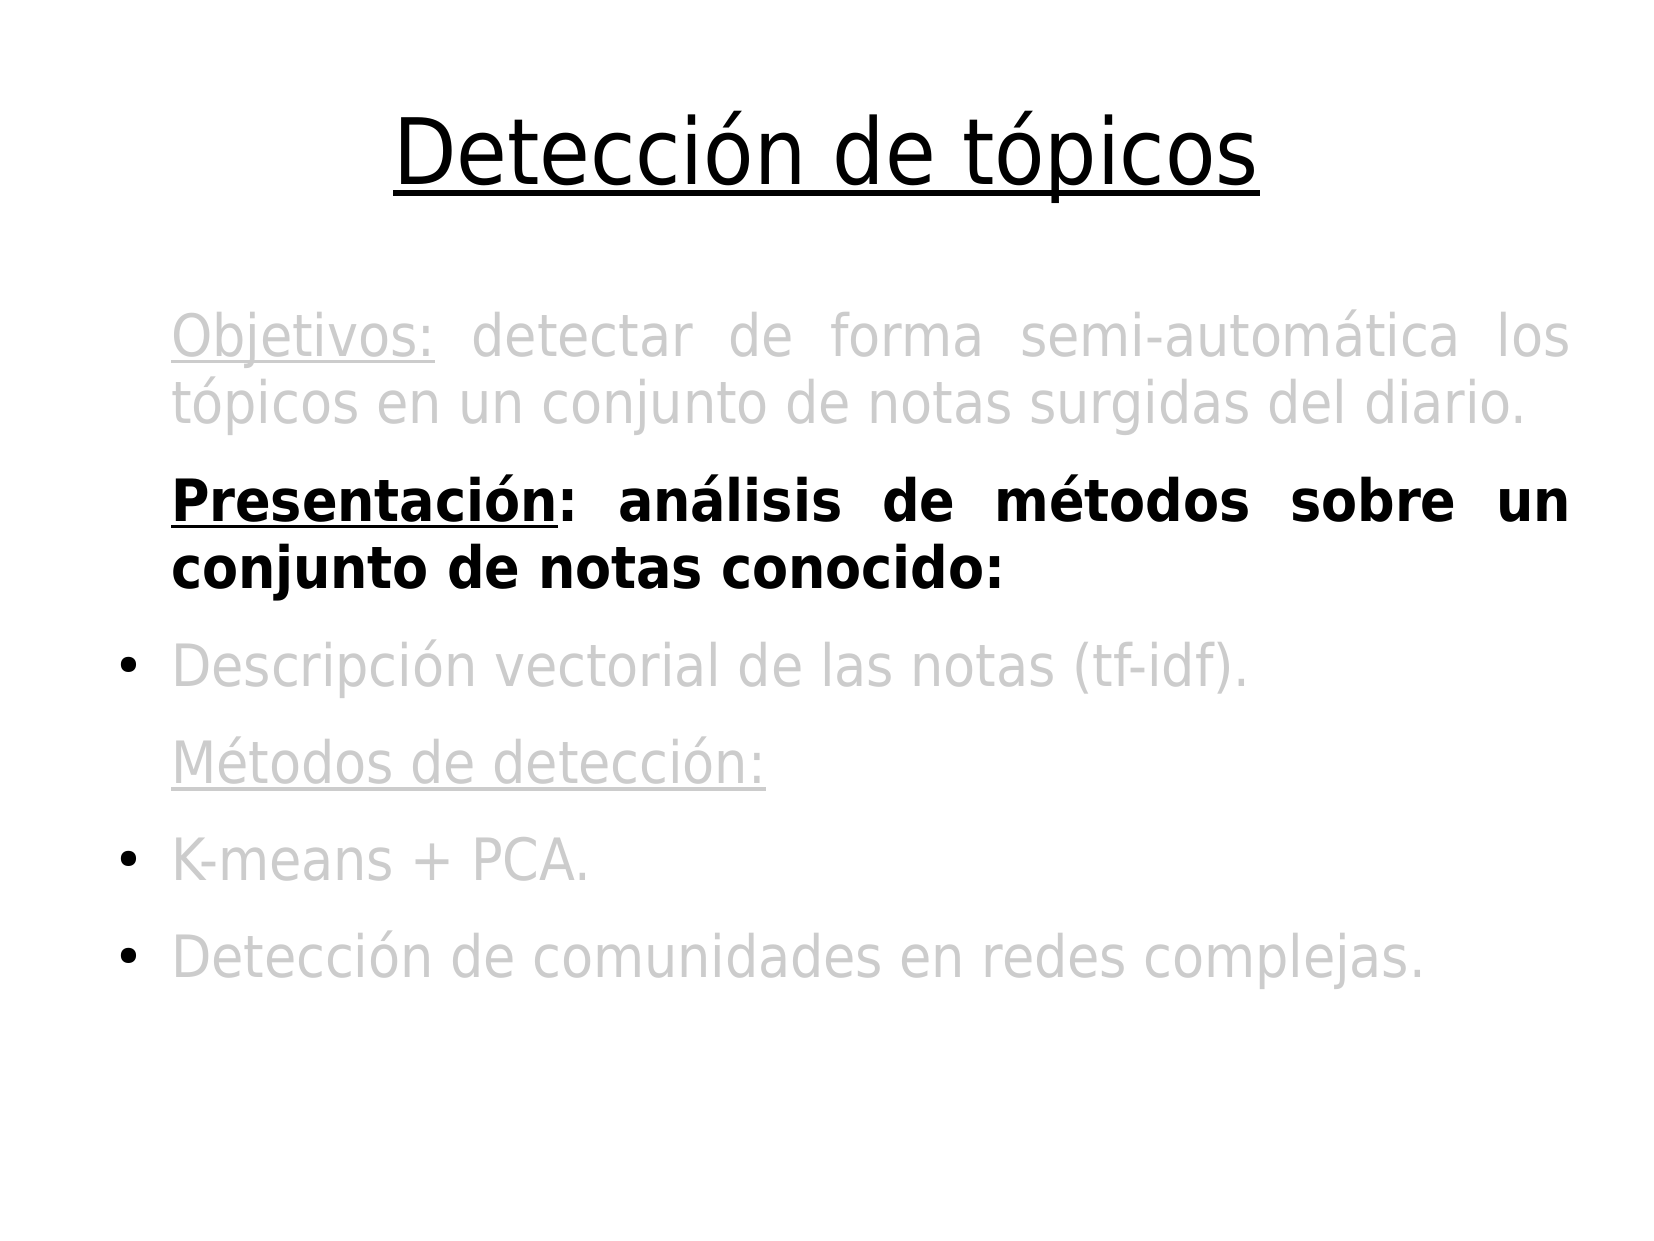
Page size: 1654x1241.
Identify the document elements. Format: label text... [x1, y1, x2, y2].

title Detección de tópicos [82, 49, 1571, 257]
list Objetivos: detectar de forma semi-automática los tópicos en un conjunto de notas surgidas del diario. Presentación: análisis de métodos sobre un conjunto de notas conocido: Descripción vectorial de las notas (tf-idf). Métodos de detección: K-means + PCA. Detección de comunidades en redes complejas. [100, 302, 1571, 1182]
